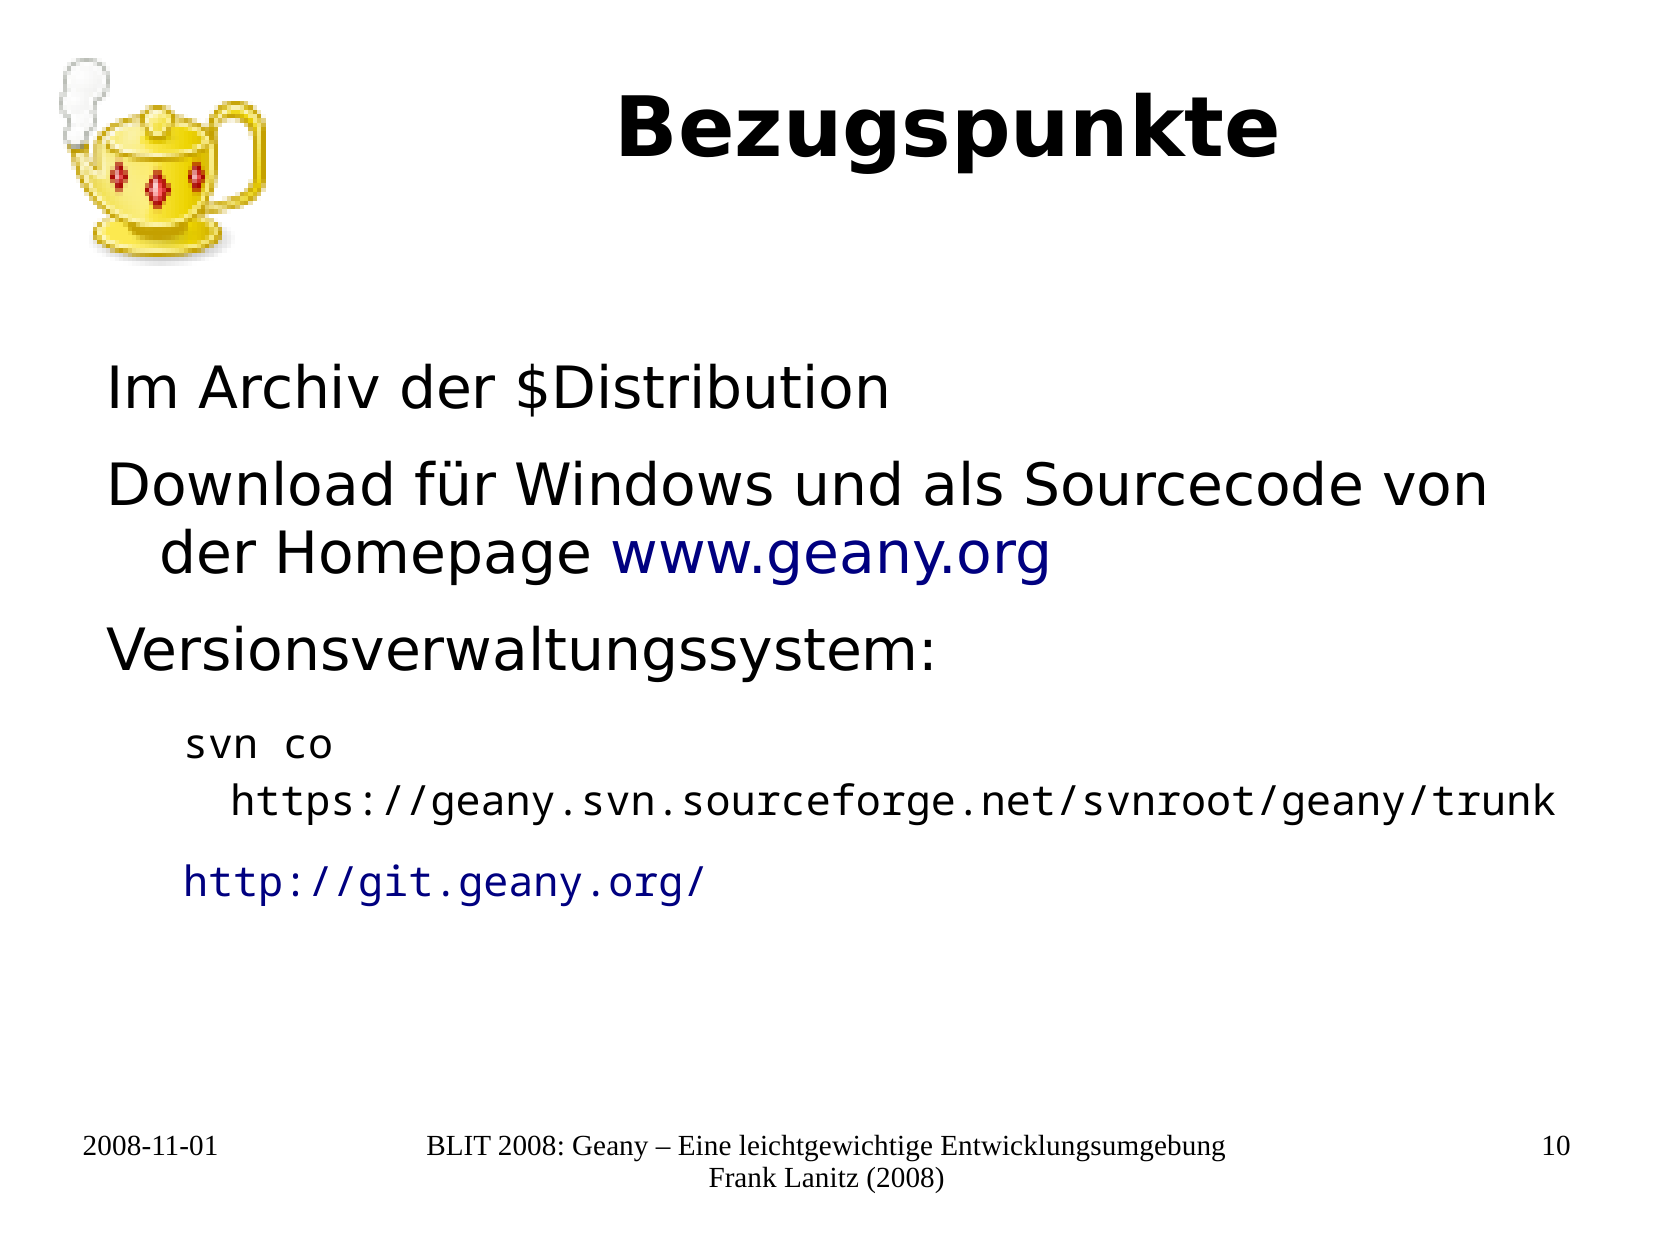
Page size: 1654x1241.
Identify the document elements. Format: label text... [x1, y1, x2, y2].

list Im Archiv der $Distribution Download für Windows und als Sourcecode von der Homepage www.geany.org Versionsverwaltungssystem: svn co https://geany.svn.sourceforge.net/svnroot/geany/trunk http://git.geany.org/ [88, 354, 1571, 1049]
picture [59, 58, 266, 266]
title Bezugspunkte [324, 56, 1571, 200]
